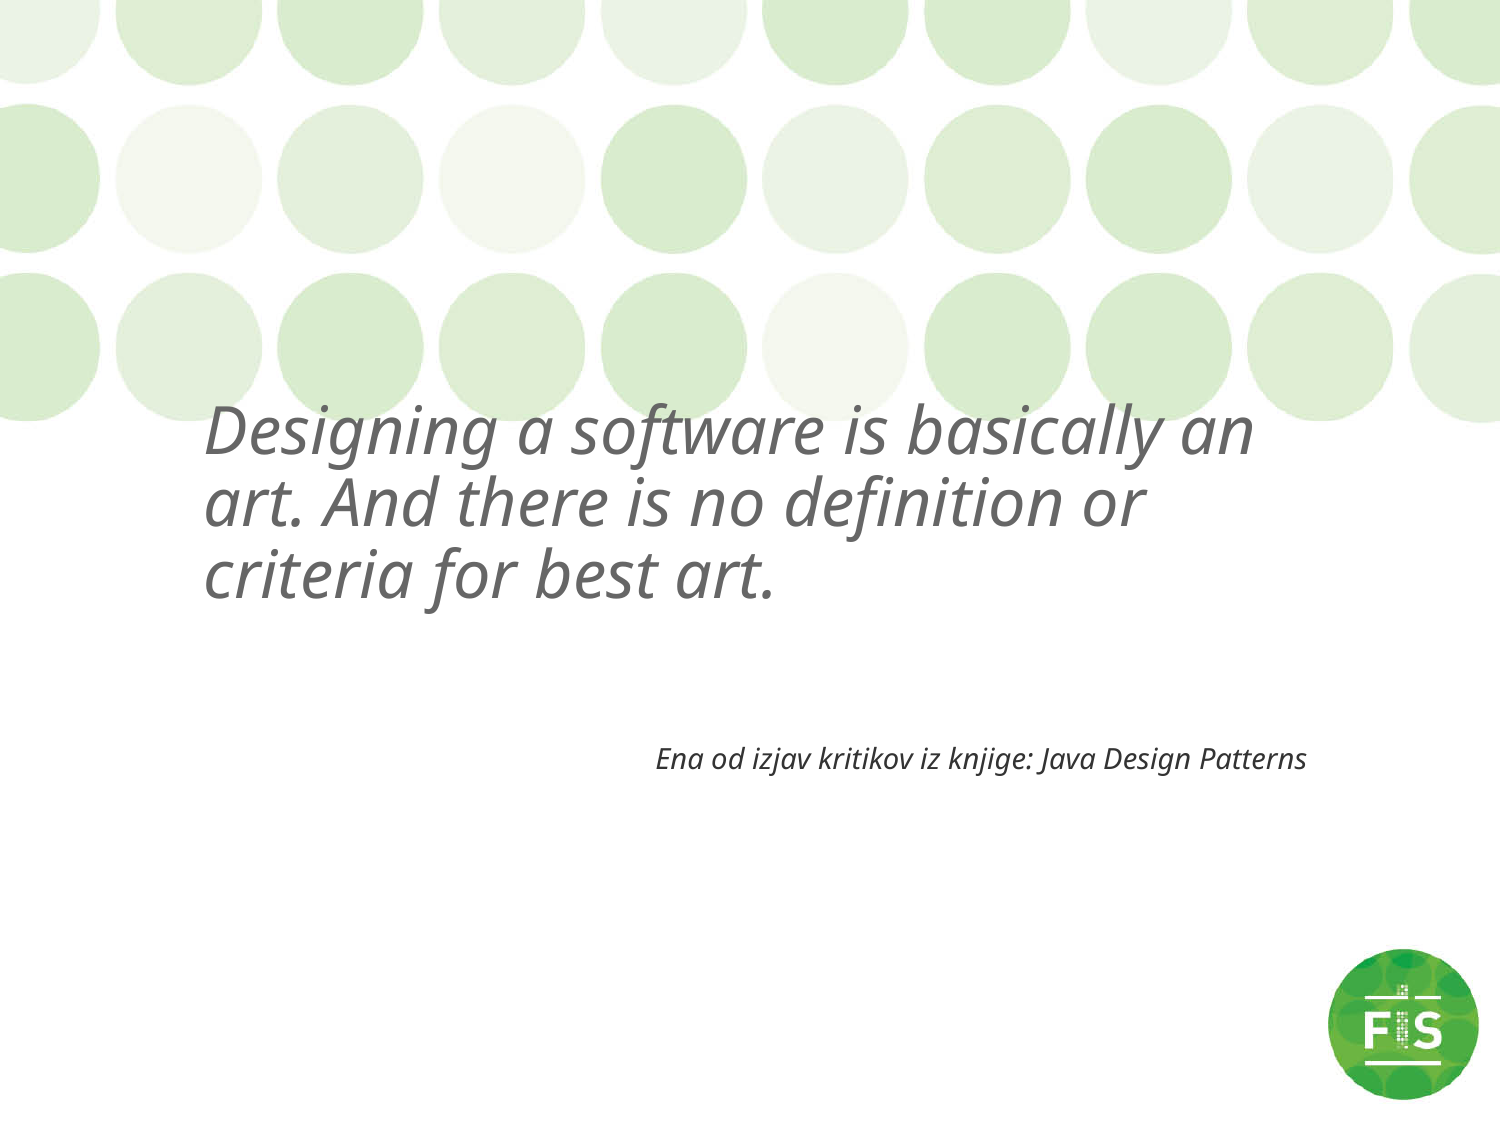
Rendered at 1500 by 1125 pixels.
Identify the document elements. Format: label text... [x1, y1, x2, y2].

list Designing a software is basically an art. And there is no definition or criteria for best art. Ena od izjav kritikov iz knjige: Java Design Patterns [118, 389, 1323, 839]
picture [0, 0, 1500, 1125]
